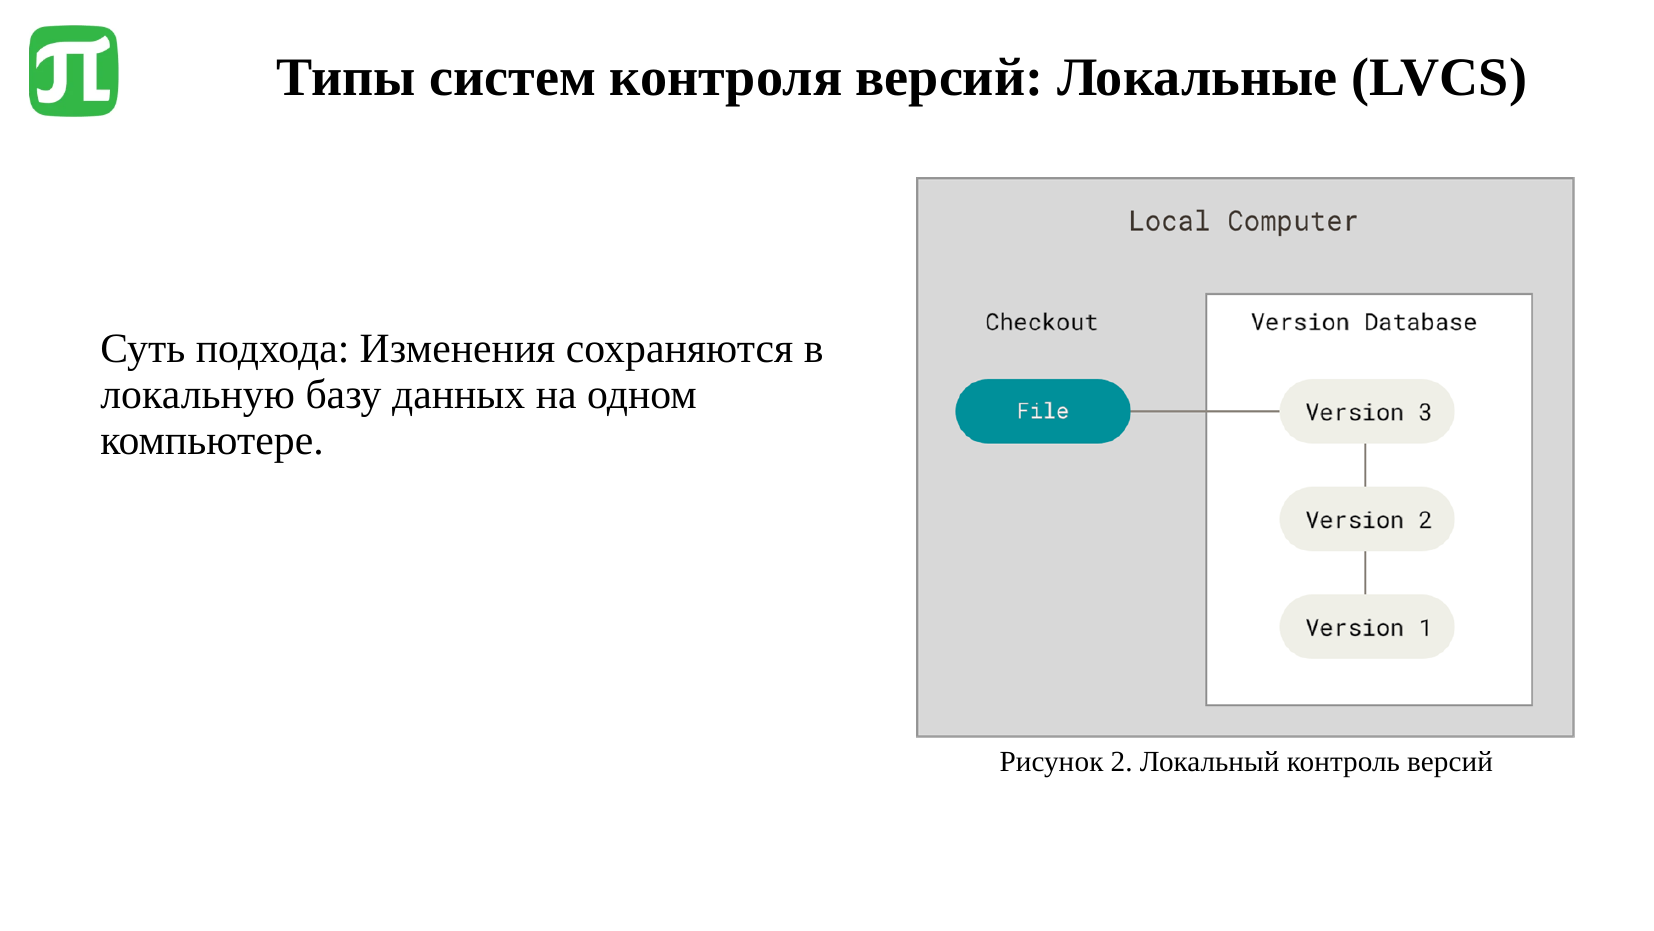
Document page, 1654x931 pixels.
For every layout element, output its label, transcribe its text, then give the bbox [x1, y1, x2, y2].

list Суть подхода: Изменения сохраняются в локальную базу данных на одном компьютере. [29, 324, 857, 532]
title Типы систем контроля версий: Локальные (LVCS) [165, 0, 1654, 156]
text_box Рисунок 2. Локальный контроль версий [984, 738, 1576, 834]
picture [29, 25, 120, 119]
picture [915, 176, 1576, 739]
